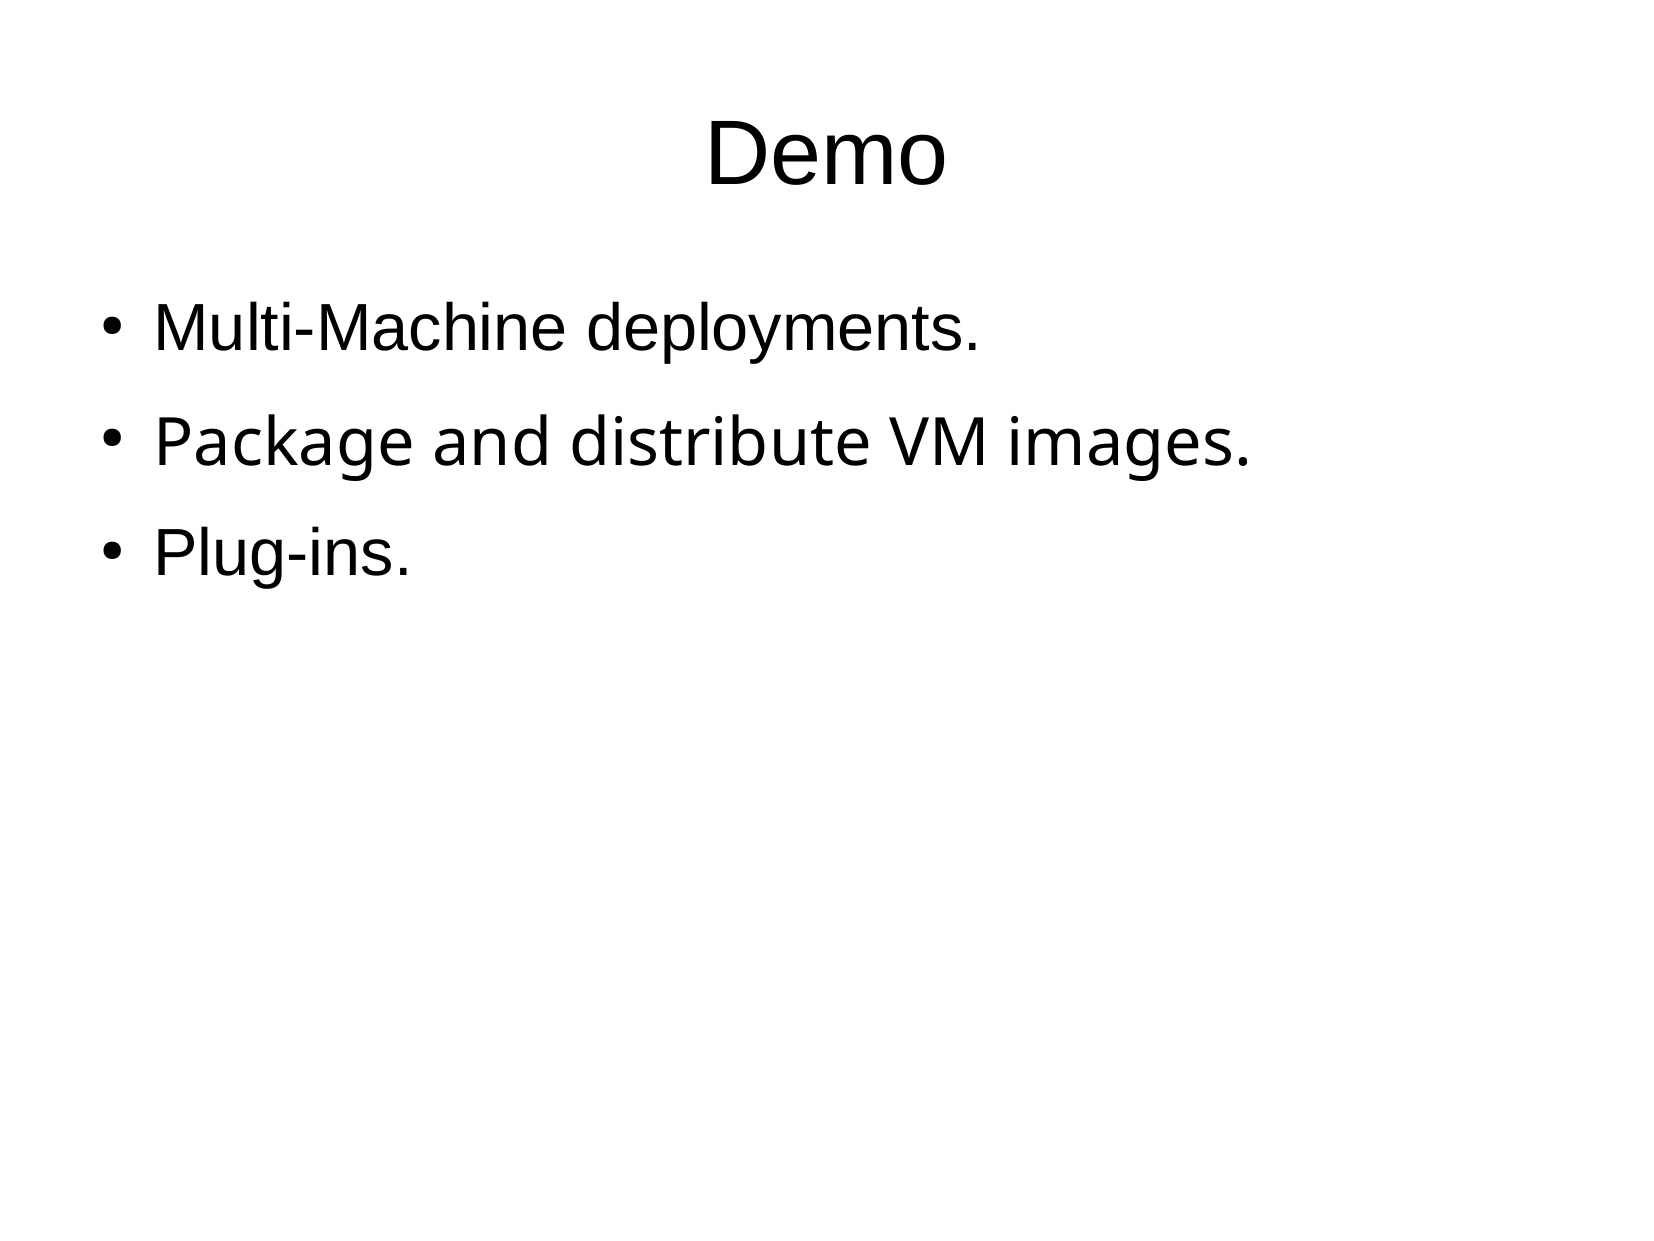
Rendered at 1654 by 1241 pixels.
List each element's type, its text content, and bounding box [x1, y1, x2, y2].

title Demo [82, 49, 1571, 257]
list Multi-Machine deployments. Package and distribute VM images. Plug-ins. [82, 290, 1571, 1010]
